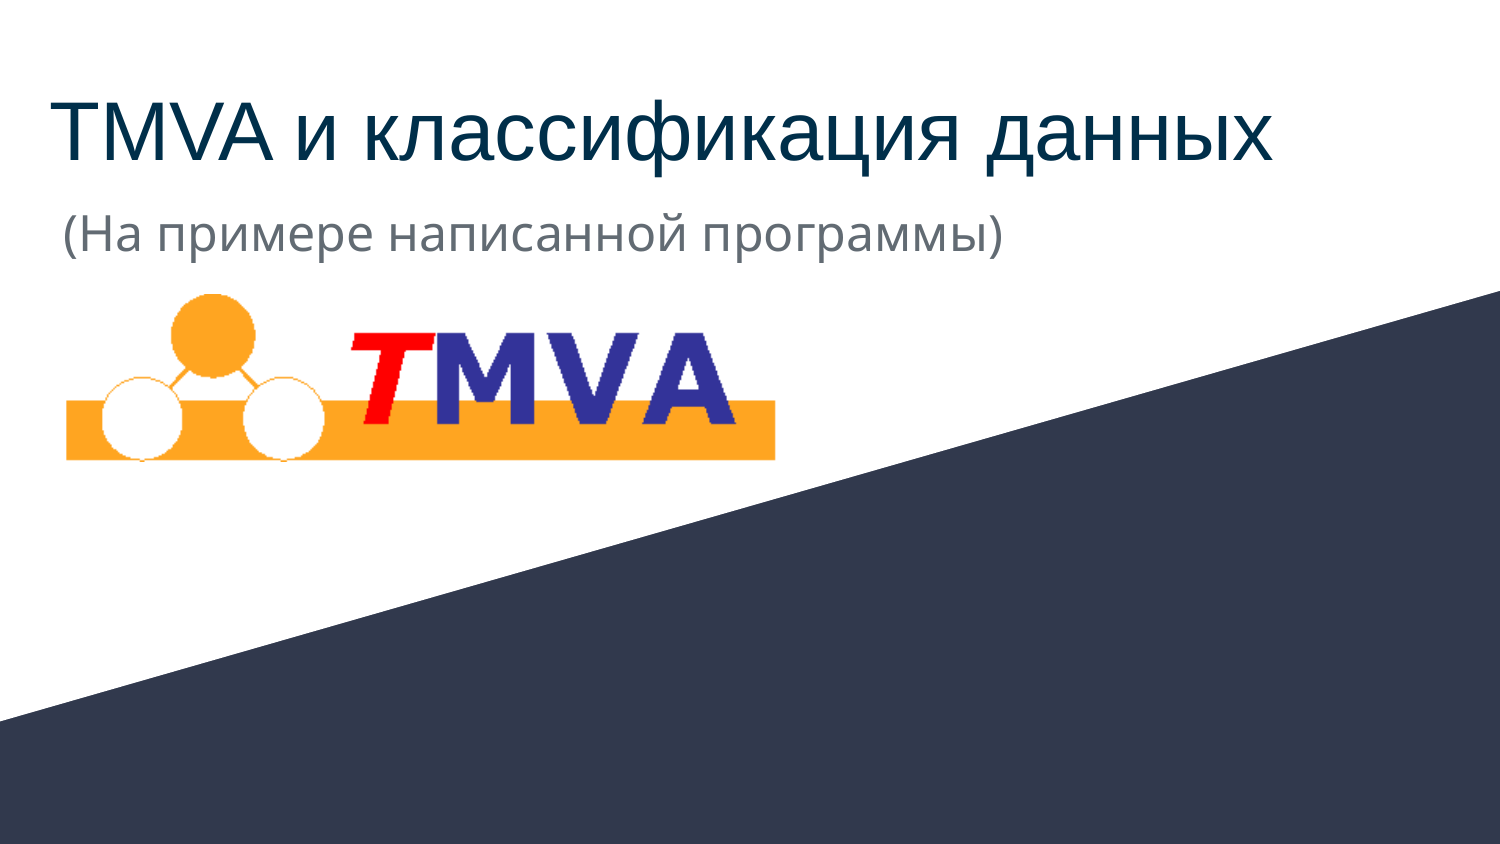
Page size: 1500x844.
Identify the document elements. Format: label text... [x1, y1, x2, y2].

picture [65, 294, 777, 462]
title TMVA и классификация данных [34, 61, 1382, 273]
subtitle (На примере написанной программы) [48, 186, 1194, 308]
